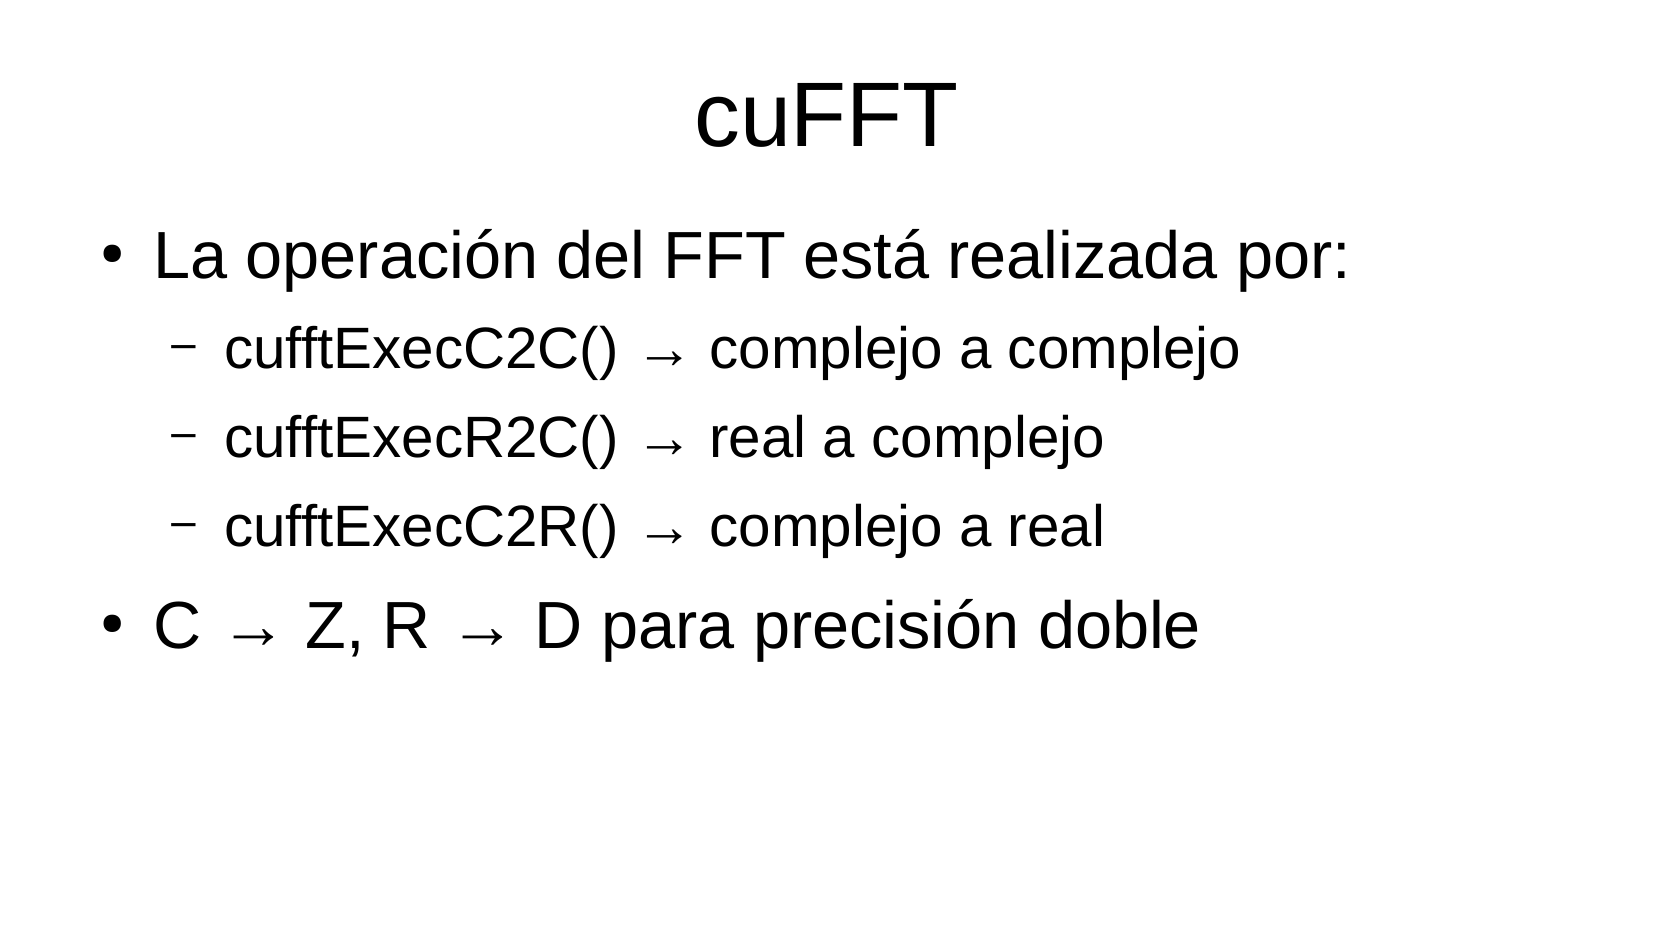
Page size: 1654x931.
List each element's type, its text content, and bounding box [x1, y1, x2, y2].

list La operación del FFT está realizada por: cufftExecC2C() → complejo a complejo cufftExecR2C() → real a complejo cufftExecC2R() → complejo a real C → Z, R → D para precisión doble [82, 217, 1571, 758]
title cuFFT [82, 37, 1571, 193]
